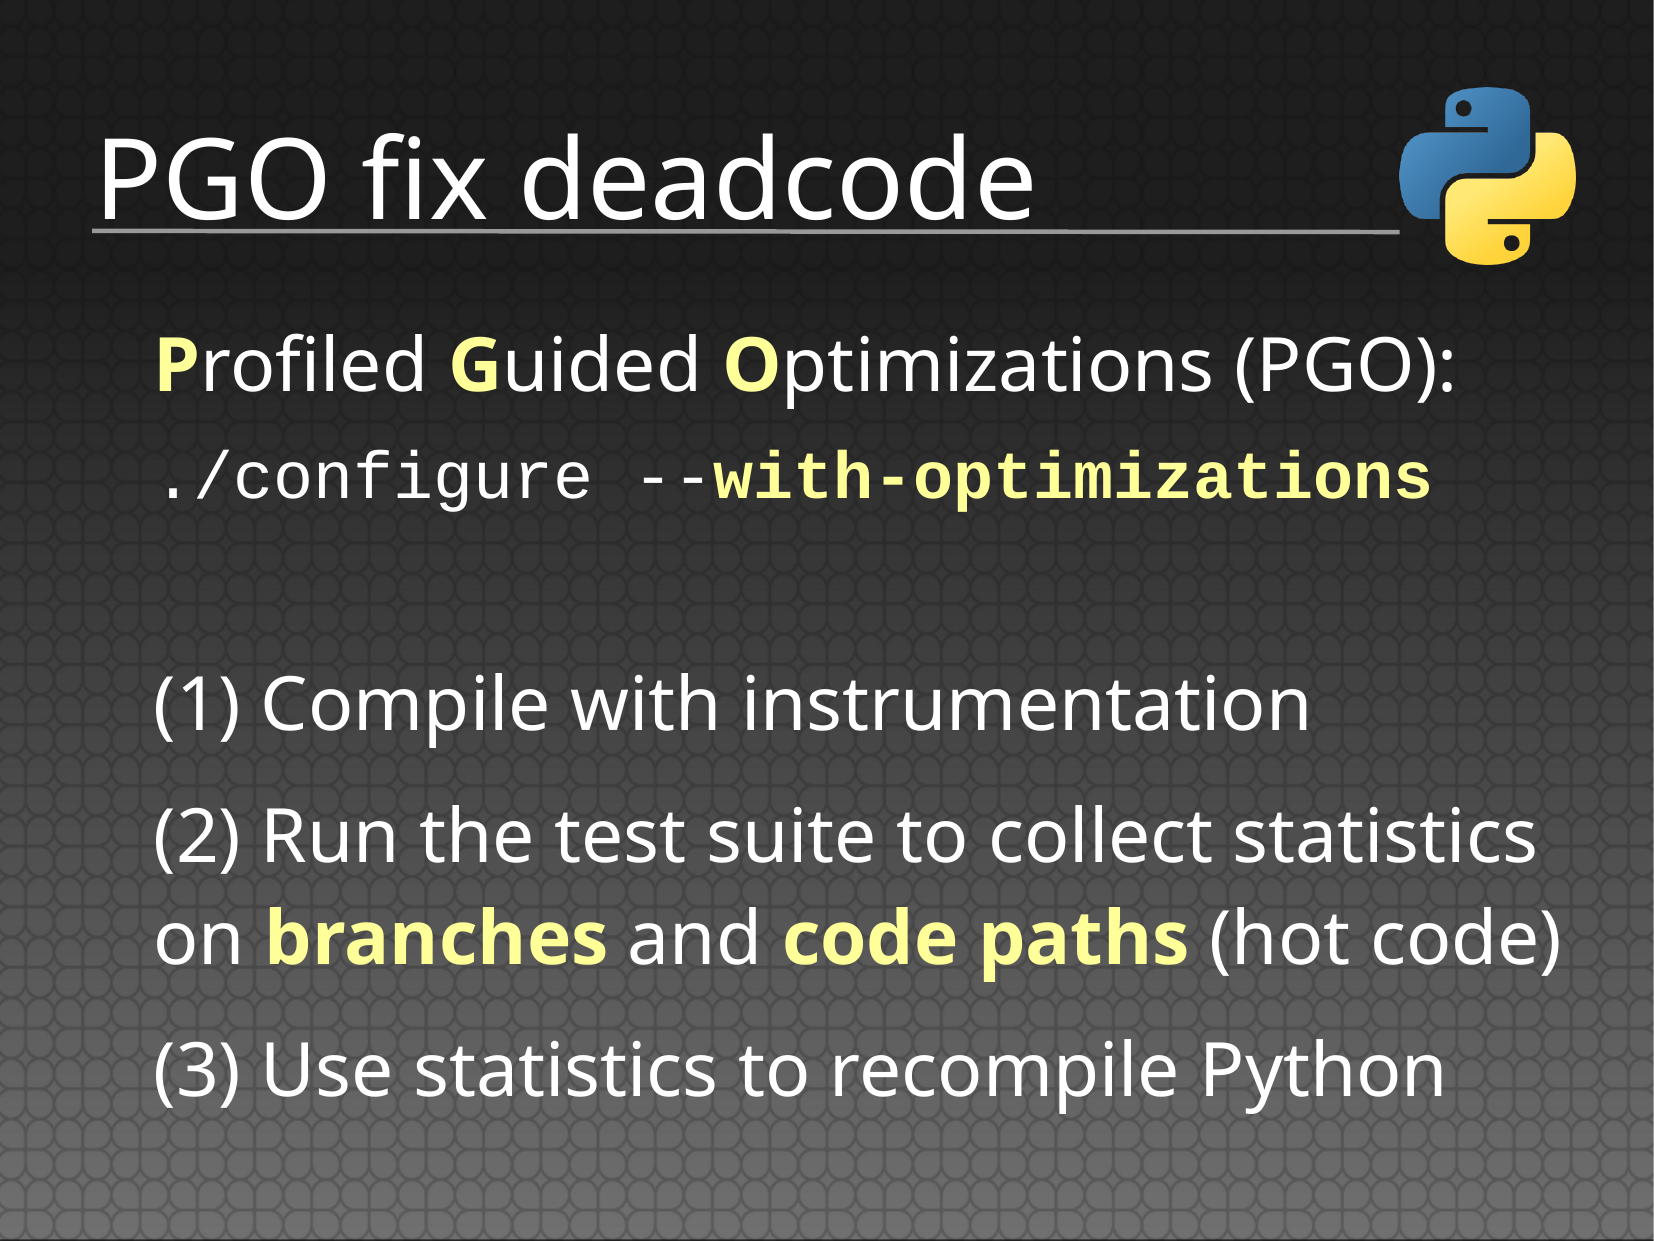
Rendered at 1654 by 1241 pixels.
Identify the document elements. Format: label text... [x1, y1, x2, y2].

list Profiled Guided Optimizations (PGO): ./configure --with-optimizations (1) Compile with instrumentation (2) Run the test suite to collect statistics on branches and code paths (hot code) (3) Use statistics to recompile Python [82, 311, 1571, 1073]
title PGO fix deadcode [94, 100, 1426, 251]
picture [0, 0, 1654, 1241]
